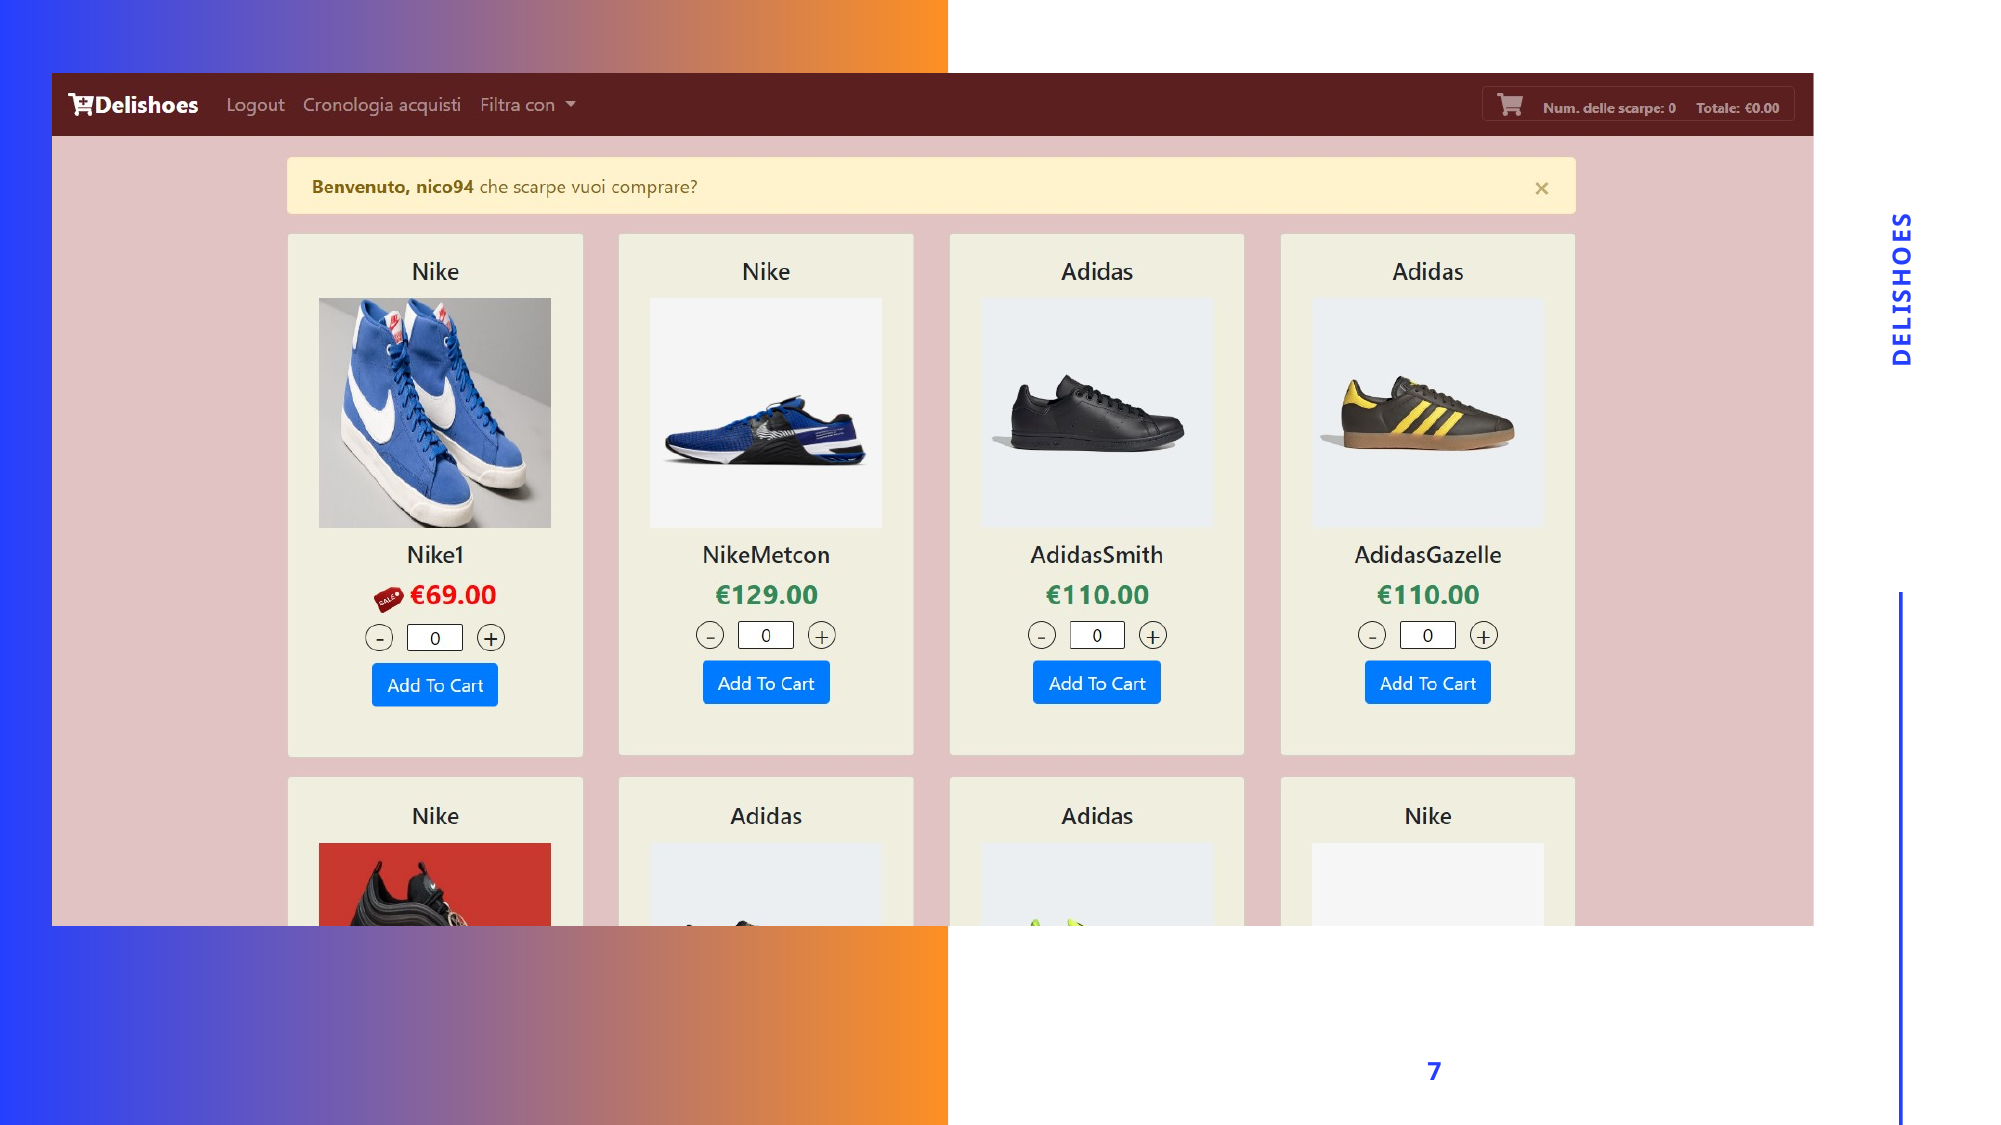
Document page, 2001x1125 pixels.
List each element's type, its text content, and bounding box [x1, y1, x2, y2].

text_box Delishoes [1870, 0, 1931, 582]
picture [52, 73, 1814, 926]
text_box 7 [1412, 1042, 1863, 1103]
